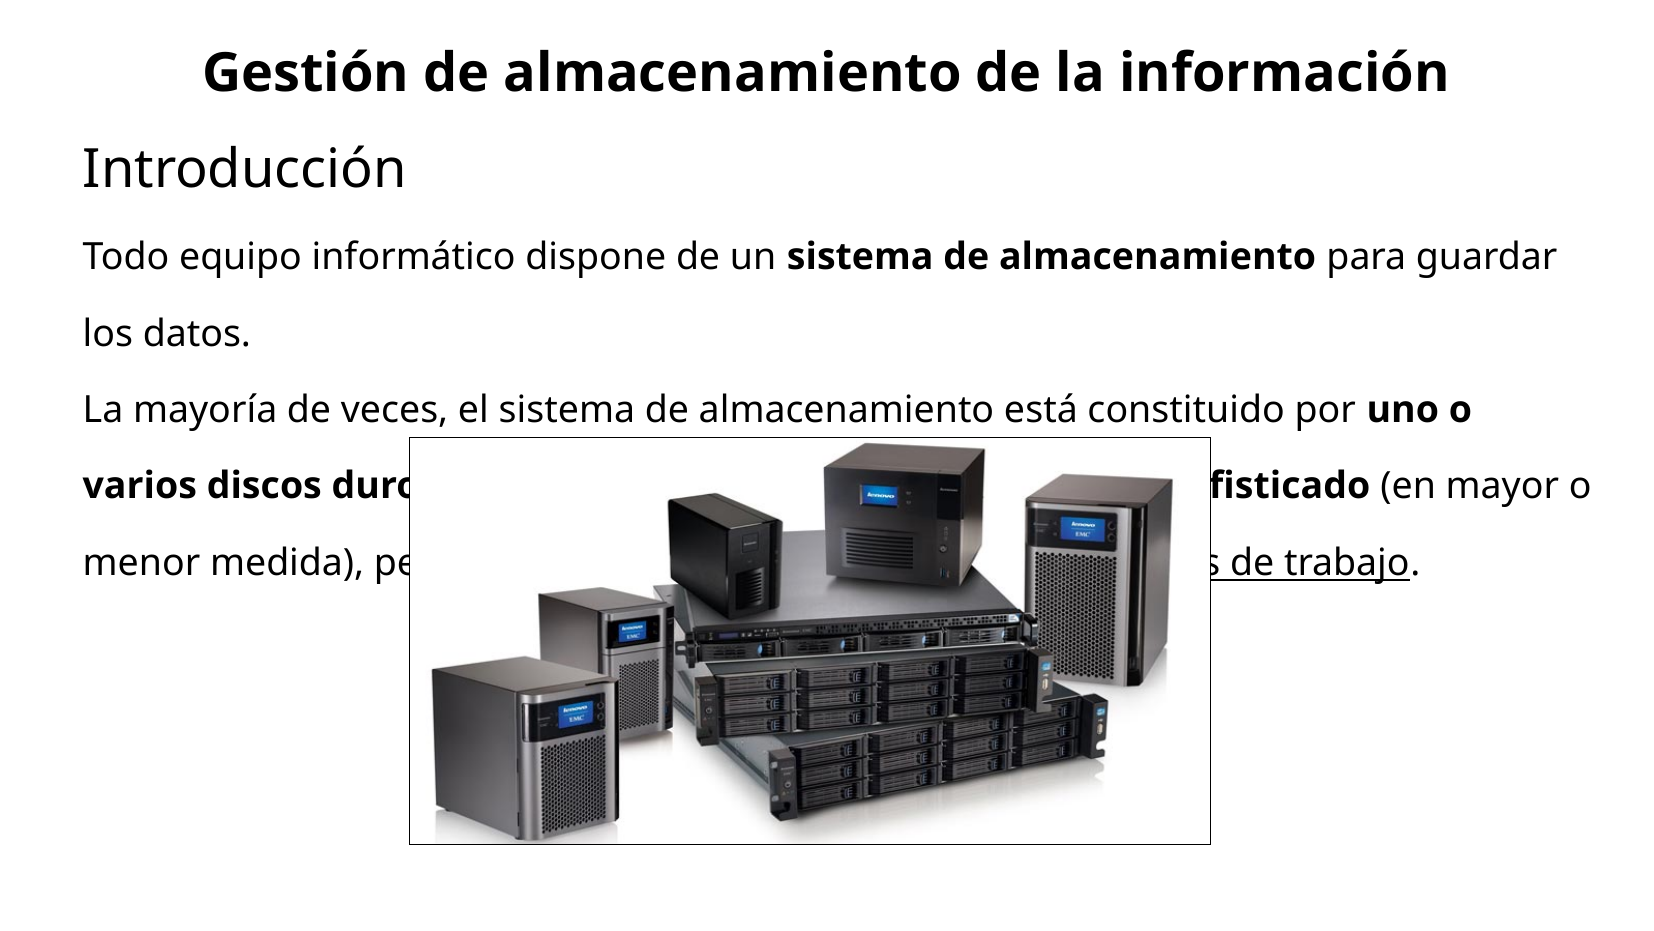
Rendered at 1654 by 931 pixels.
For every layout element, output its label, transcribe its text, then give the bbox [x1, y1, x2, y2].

title Gestión de almacenamiento de la información [82, 23, 1571, 119]
picture [409, 437, 1211, 845]
list Introducción Todo equipo informático dispone de un sistema de almacenamiento para guardar los datos. La mayoría de veces, el sistema de almacenamiento está constituido por uno o varios discos duros. El sistema de almacenamiento debe ser sofisticado (en mayor o menor medida), pero todos necesitan unas condiciones mínimas de trabajo. [82, 129, 1595, 875]
